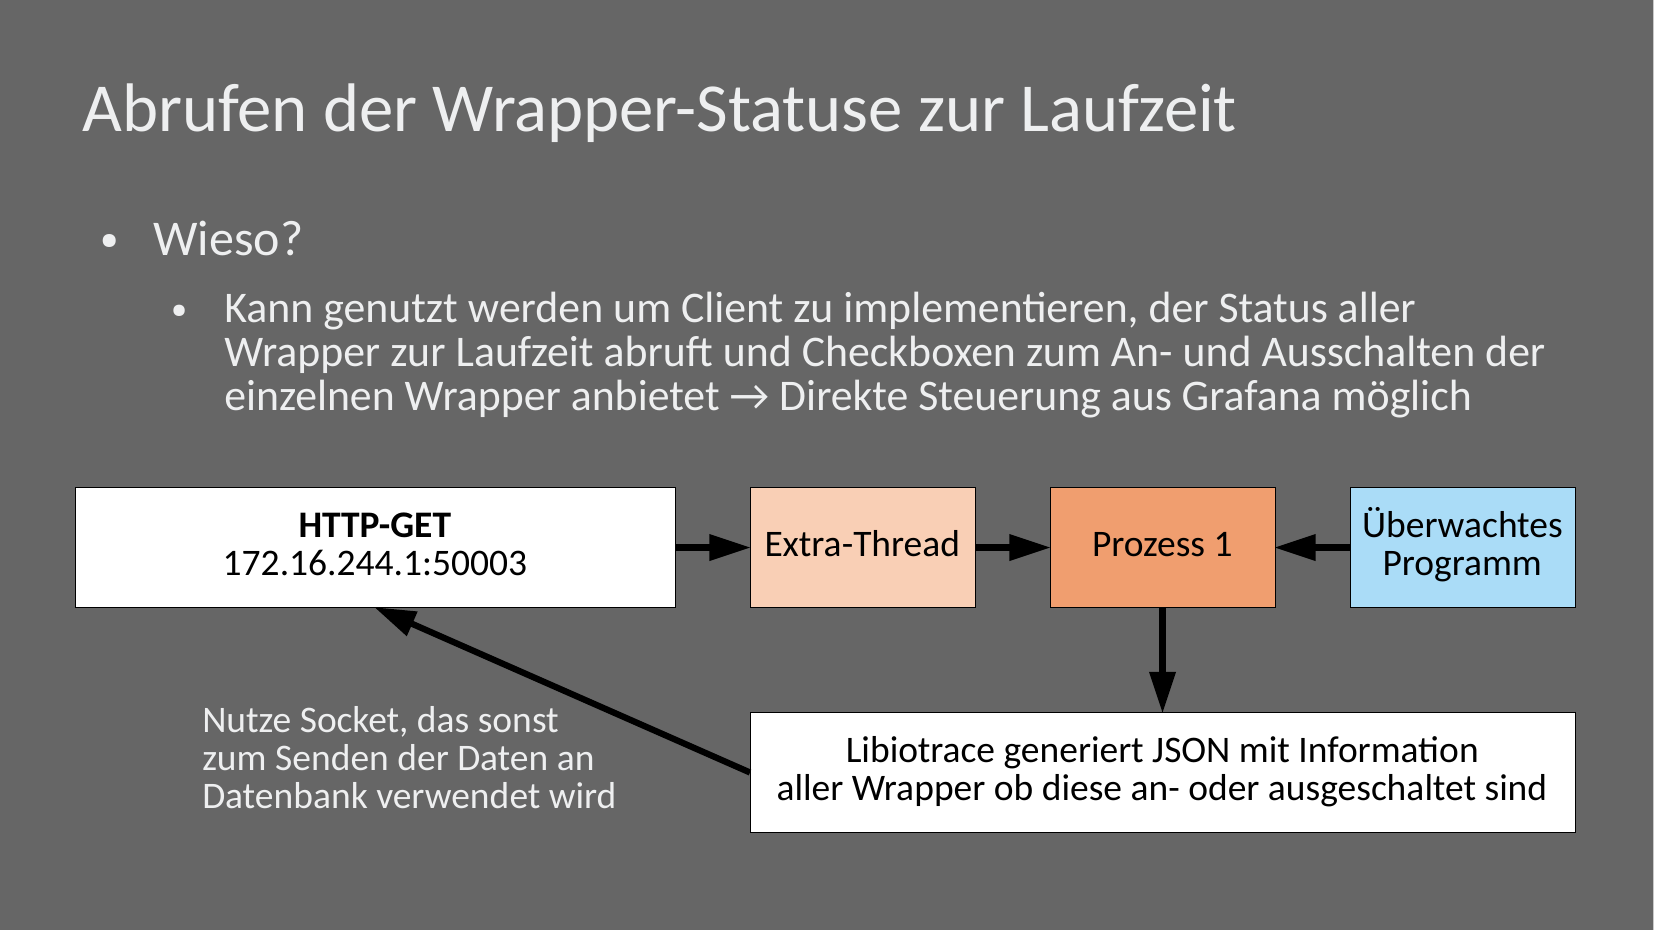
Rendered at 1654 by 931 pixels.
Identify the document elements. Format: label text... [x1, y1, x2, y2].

text_box HTTP-GET 172.16.244.1:50003 [75, 487, 676, 608]
text_box Extra-Thread [750, 487, 976, 608]
text_box Nutze Socket, das sonst zum Senden der Daten an Datenbank verwendet wird [187, 696, 638, 826]
text_box Libiotrace generiert JSON mit Information aller Wrapper ob diese an- oder ausgeschaltet sind [750, 712, 1576, 833]
text_box Überwachtes Programm [1350, 487, 1576, 608]
list Wieso? Kann genutzt werden um Client zu implementieren, der Status aller Wrapper zur Laufzeit abruft und Checkboxen zum An- und Ausschalten der einzelnen Wrapper anbietet → Direkte Steuerung aus Grafana möglich [82, 217, 1571, 451]
text_box Prozess 1 [1050, 487, 1276, 608]
title Abrufen der Wrapper-Statuse zur Laufzeit [82, 37, 1571, 193]
